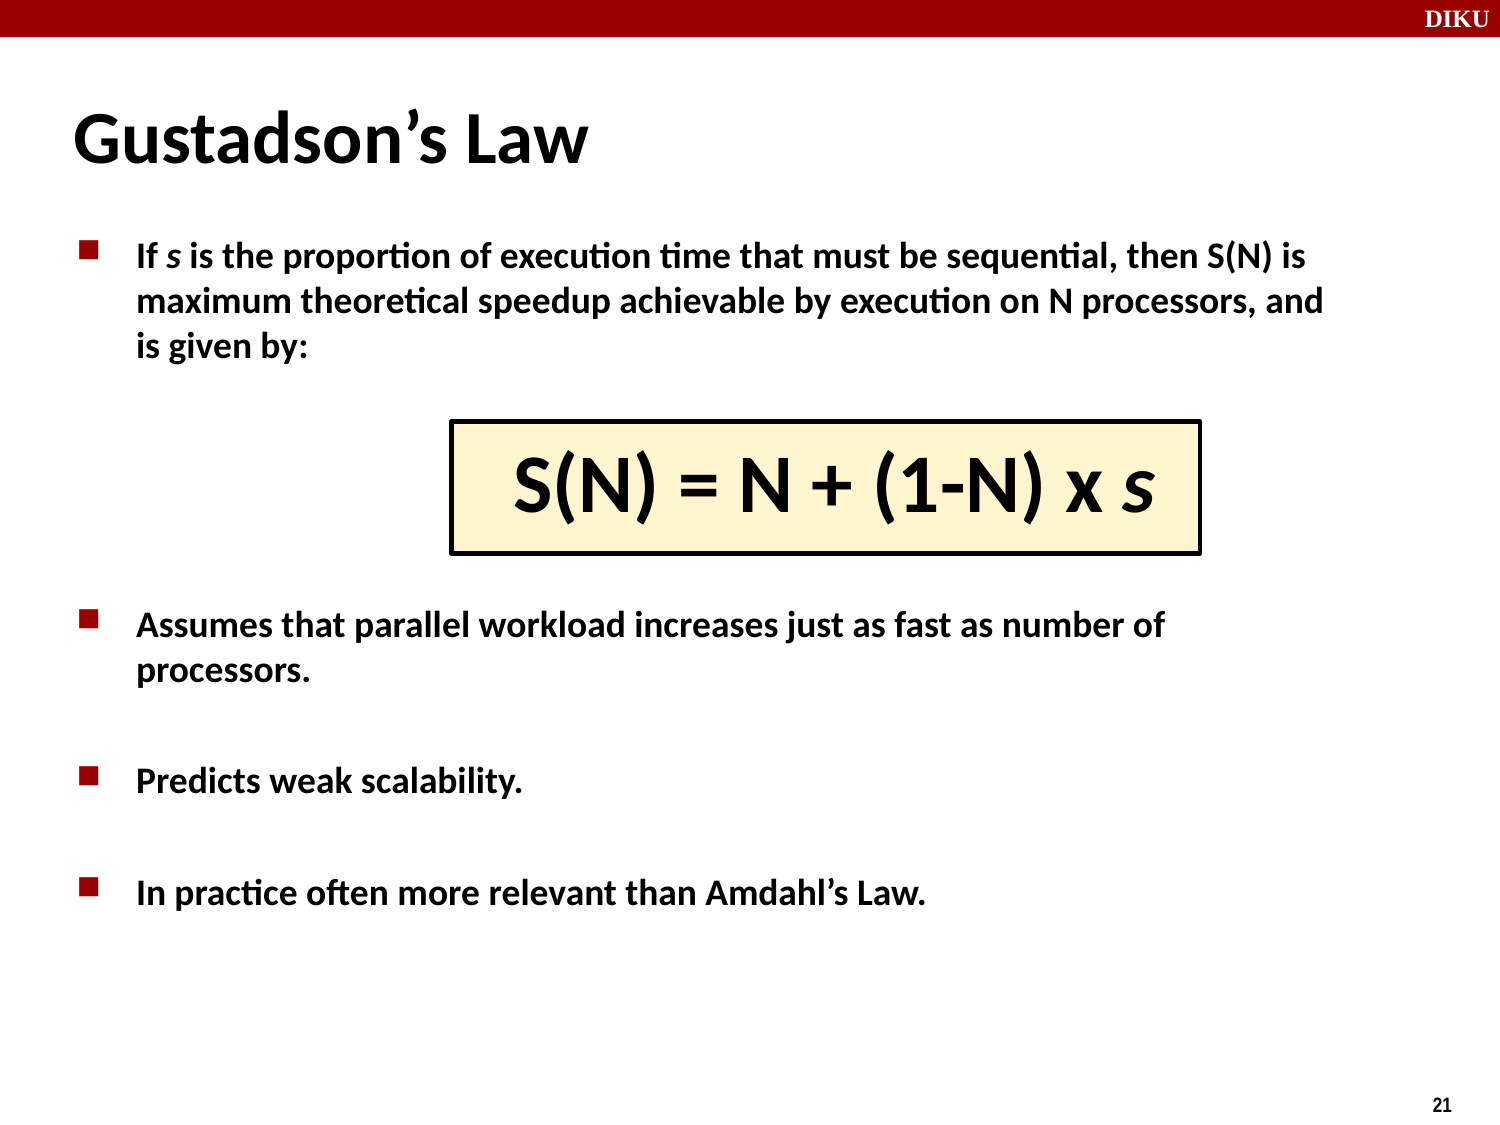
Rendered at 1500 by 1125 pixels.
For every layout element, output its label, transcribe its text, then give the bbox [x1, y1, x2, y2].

text_box [451, 542, 1200, 554]
text_box If s is the proportion of execution time that must be sequential, then S(N) is maximum theoretical speedup achievable by execution on N processors, and is given by: Assumes that parallel workload increases just as fast as number of processors. Predicts weak scalability. In practice often more relevant than Amdahl’s Law. [65, 223, 1361, 1039]
text_box S(N) = N + (1-N) x s [442, 421, 1200, 542]
text_box Gustadson’s Law [58, 71, 1304, 197]
